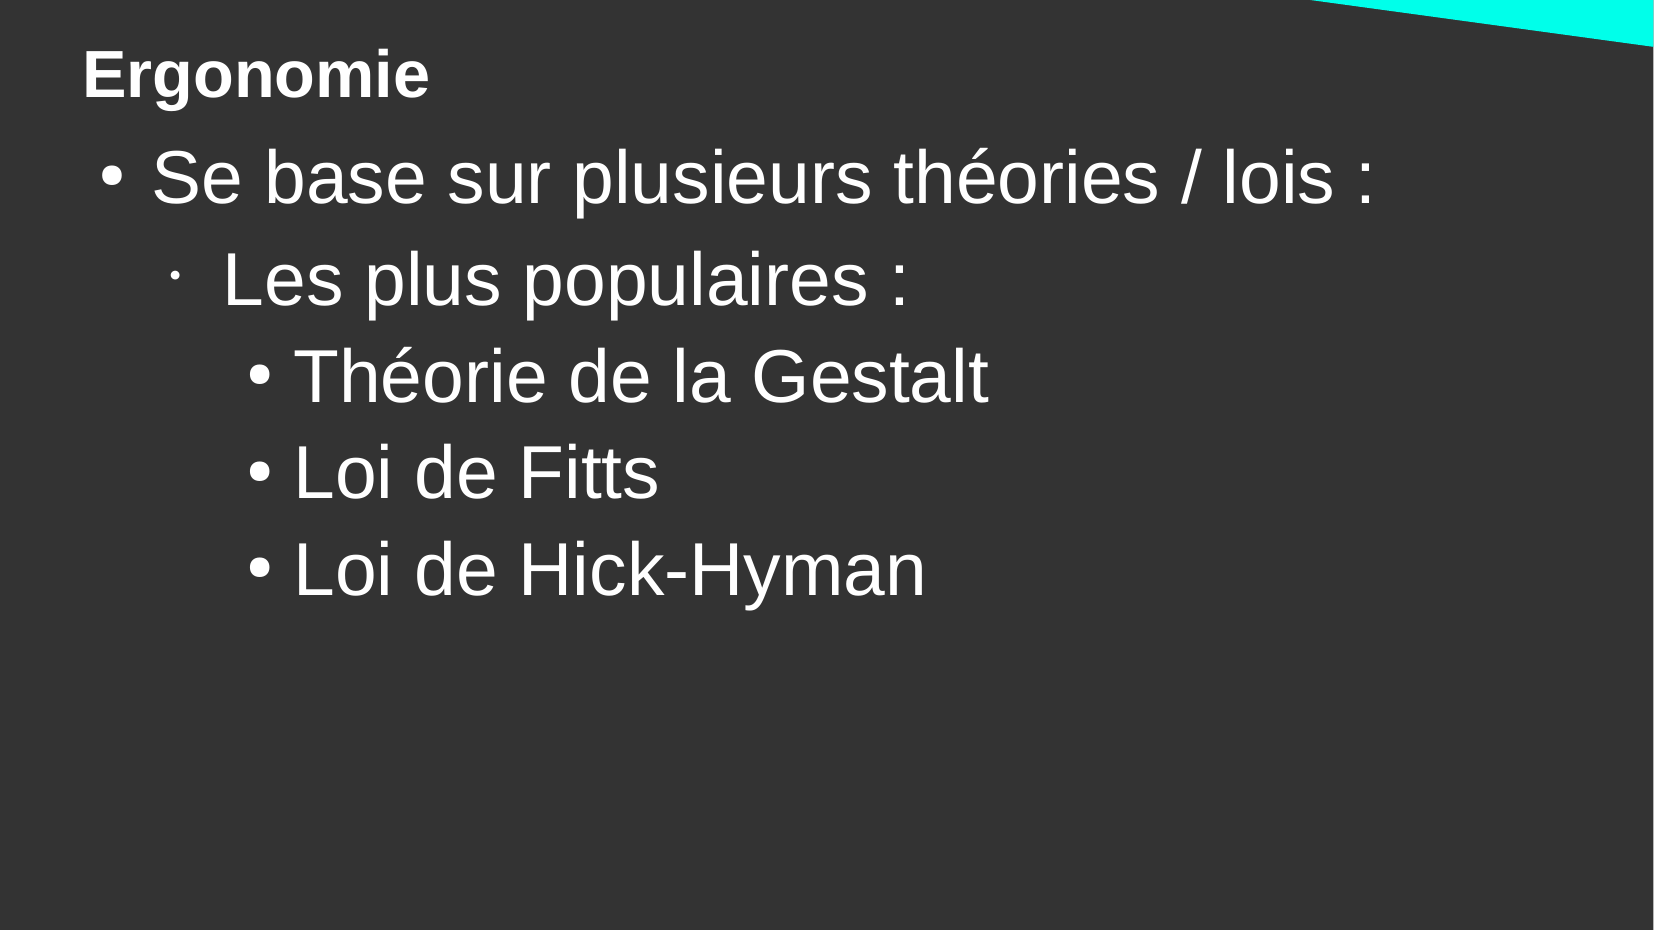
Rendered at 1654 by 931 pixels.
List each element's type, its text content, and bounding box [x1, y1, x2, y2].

title Ergonomie [82, 37, 1571, 114]
list Se base sur plusieurs théories / lois : Les plus populaires : Théorie de la Gestalt Loi de Fitts Loi de Hick-Hyman [80, 135, 1620, 804]
text_box [1310, 0, 1654, 47]
